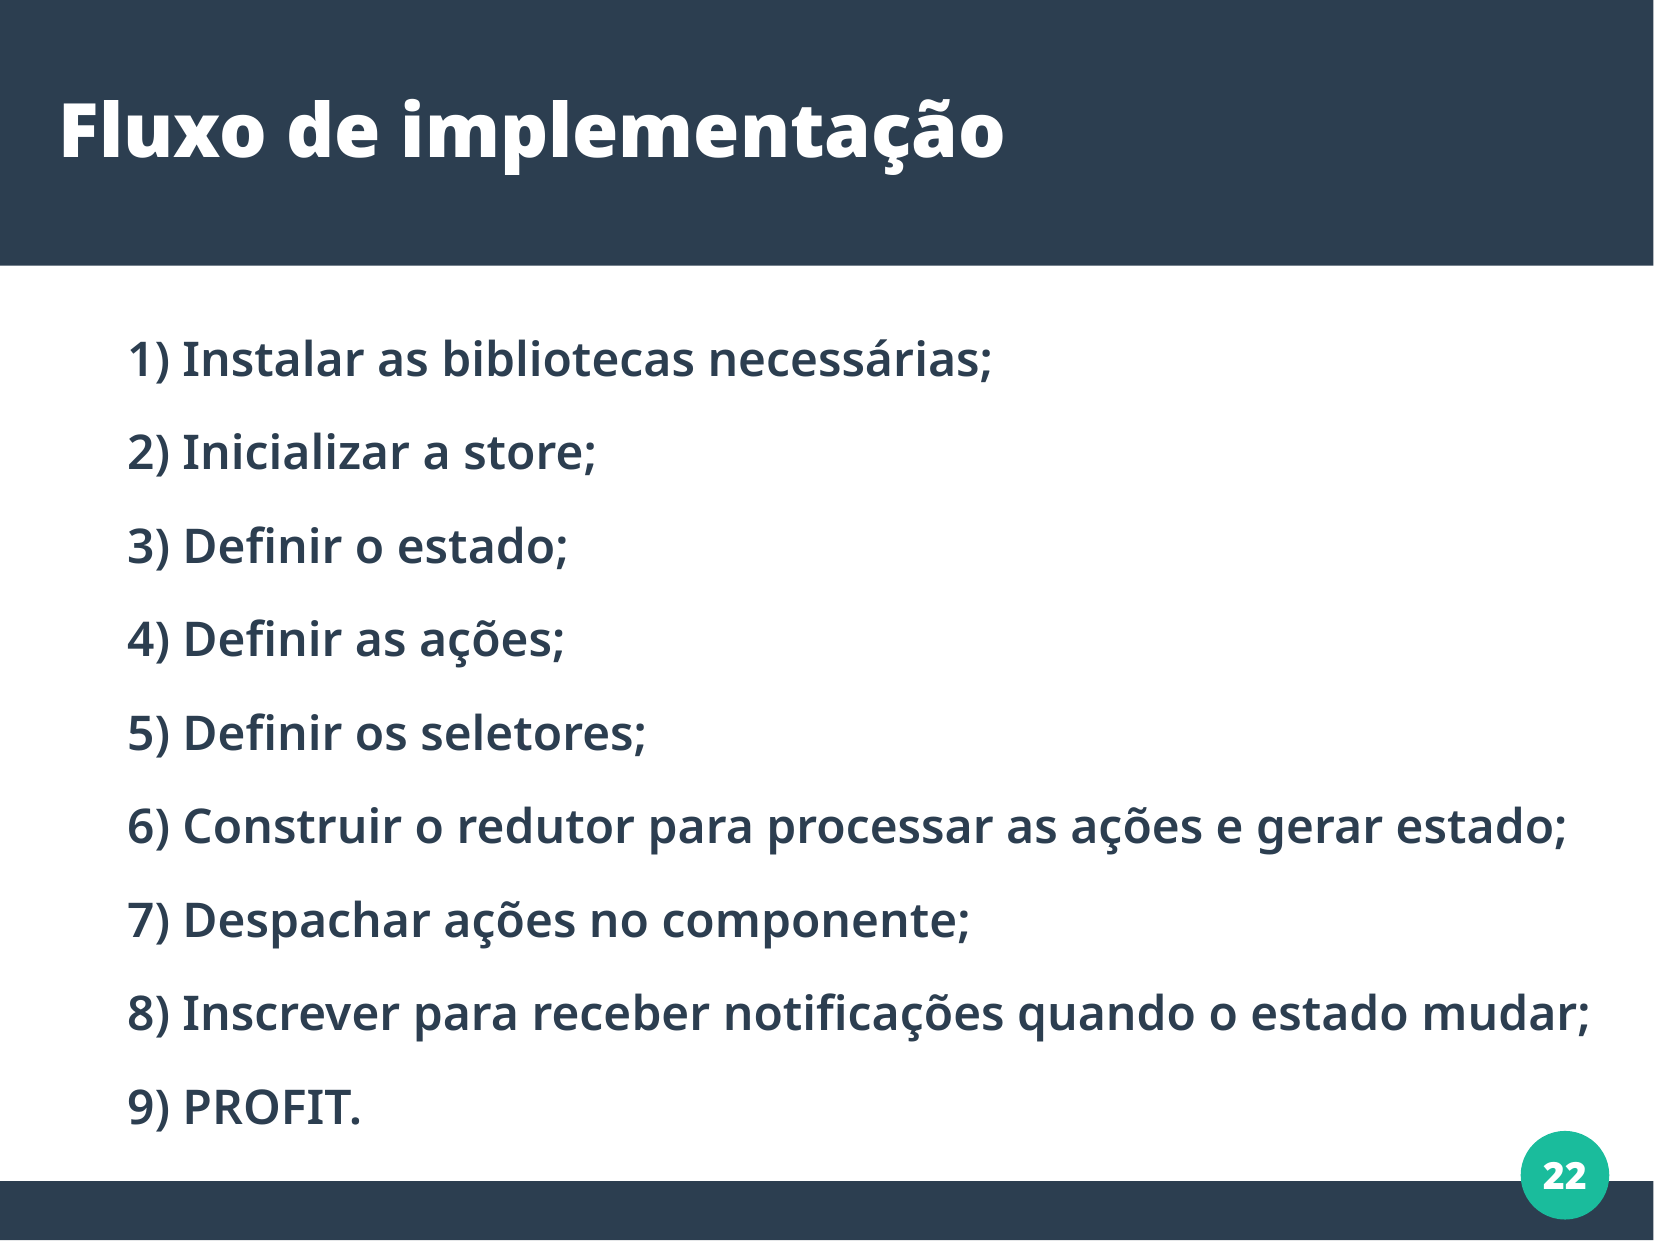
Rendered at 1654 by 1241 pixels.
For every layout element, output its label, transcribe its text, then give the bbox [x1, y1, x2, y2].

title Fluxo de implementação [59, 49, 1595, 207]
list 1) Instalar as bibliotecas necessárias; 2) Inicializar a store; 3) Definir o estado; 4) Definir as ações; 5) Definir os seletores; 6) Construir o redutor para processar as ações e gerar estado; 7) Despachar ações no componente; 8) Inscrever para receber notificações quando o estado mudar; 9) PROFIT. [59, 324, 1595, 1152]
